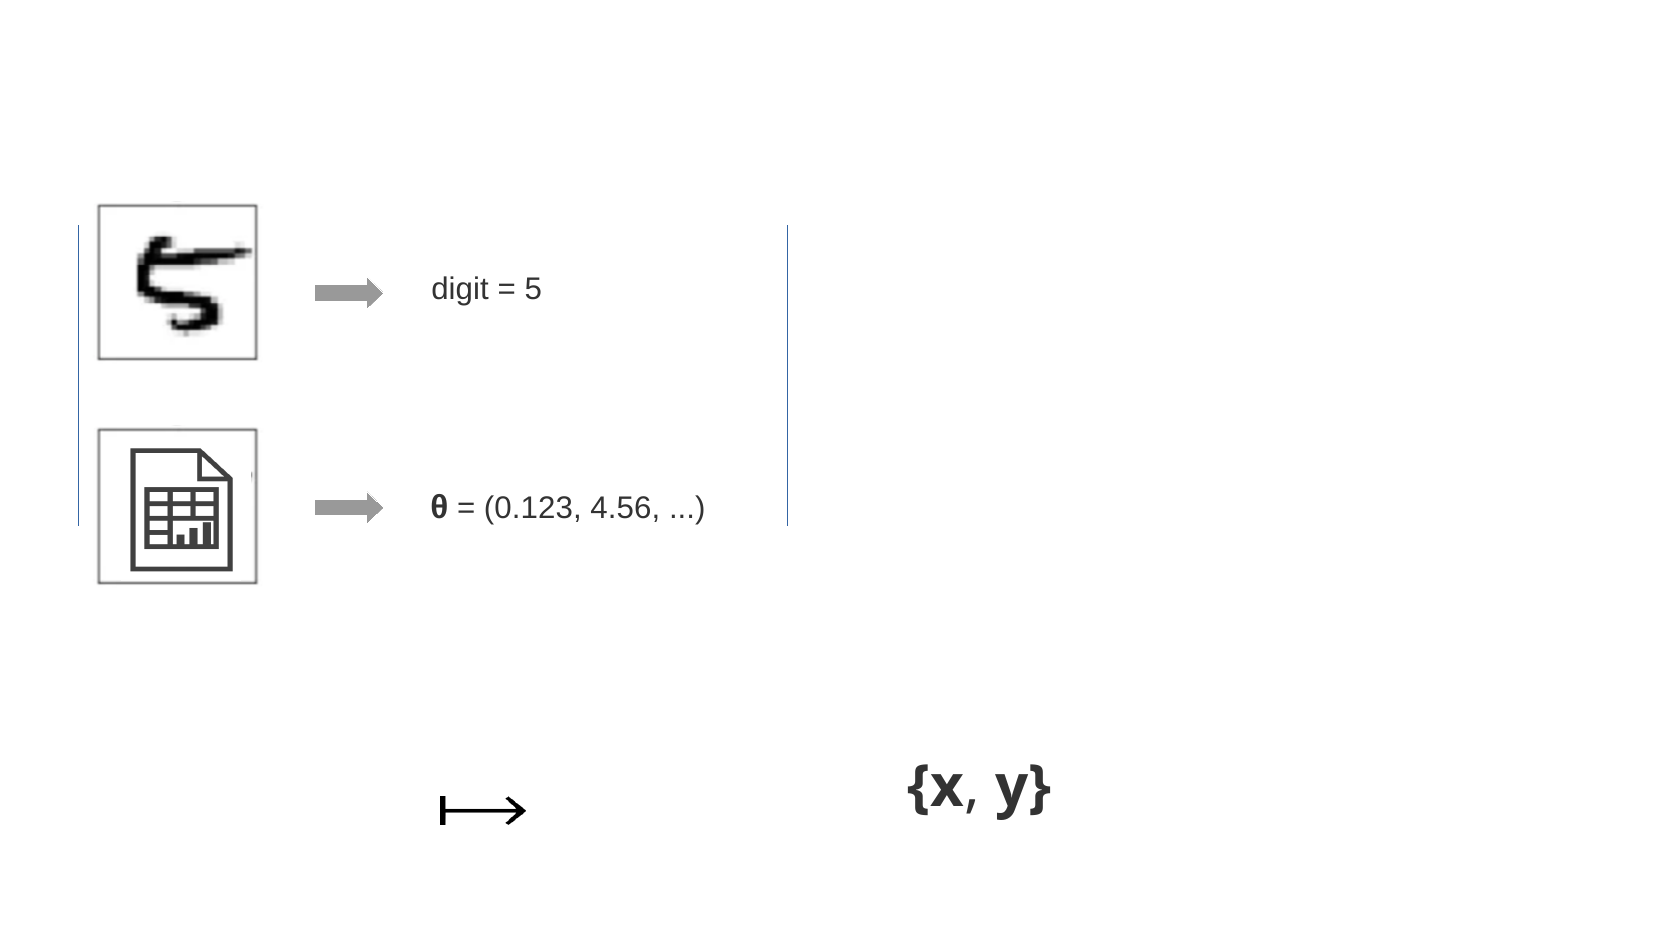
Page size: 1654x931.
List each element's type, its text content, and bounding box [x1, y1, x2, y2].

picture [440, 796, 526, 826]
text_box [314, 490, 384, 525]
title {x, y} [864, 720, 1088, 826]
text_box [102, 437, 251, 566]
picture [91, 201, 264, 364]
text_box [314, 276, 384, 310]
title θ = (0.123, 4.56, ...) [418, 458, 719, 556]
picture [91, 425, 264, 588]
title digit = 5 [407, 255, 566, 323]
